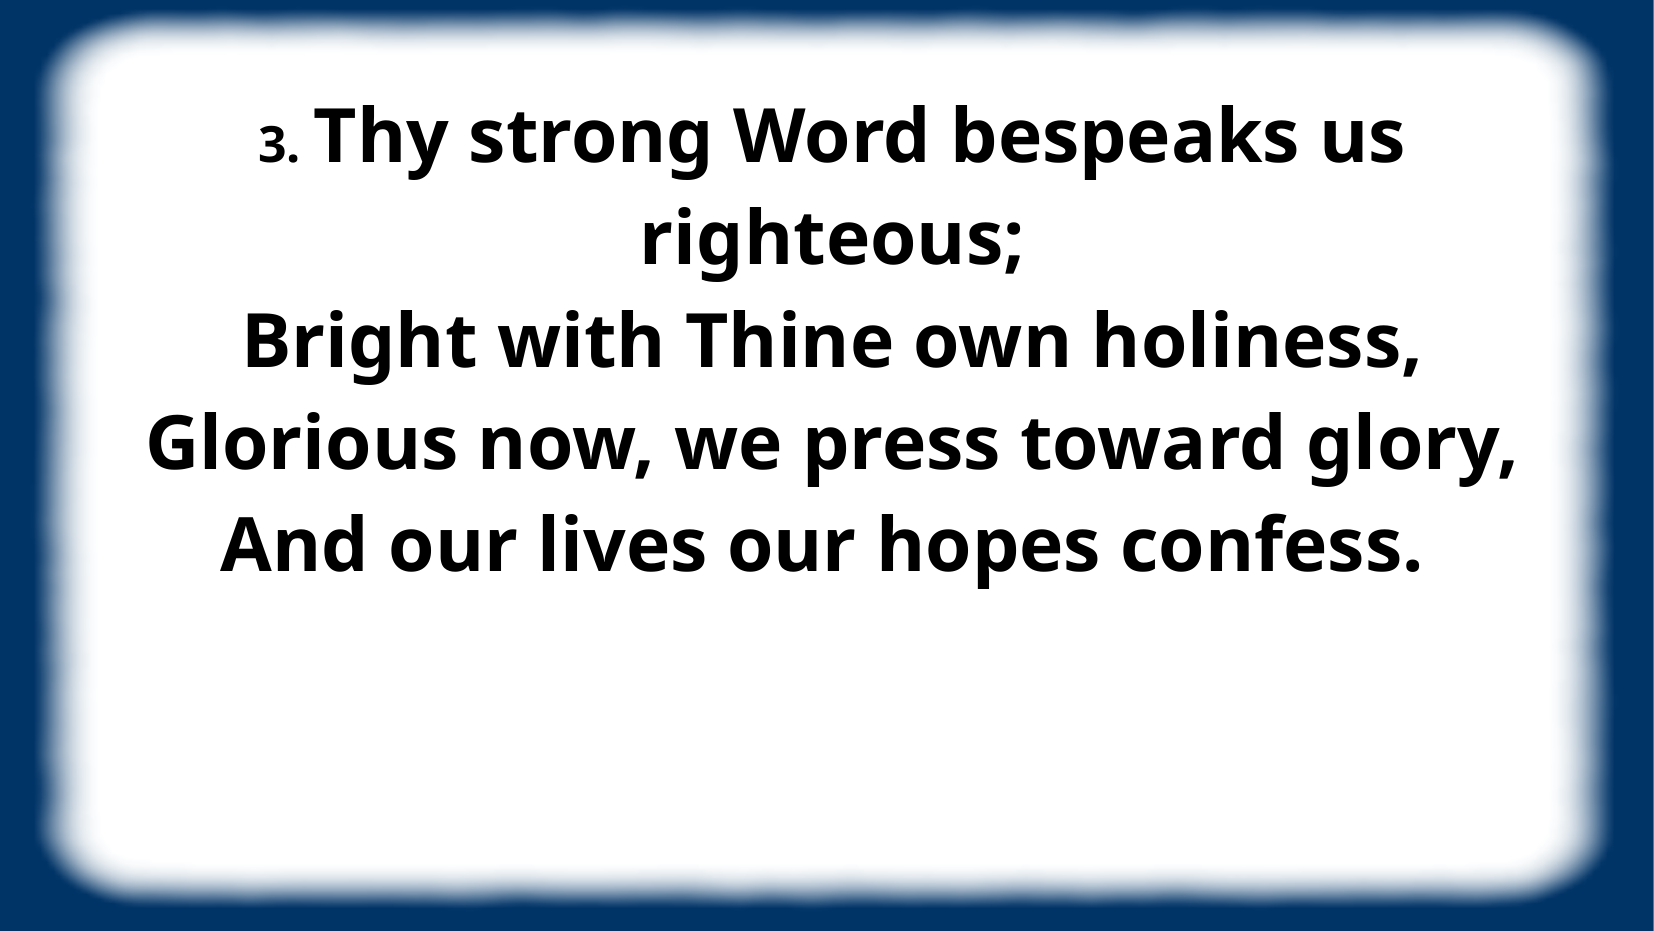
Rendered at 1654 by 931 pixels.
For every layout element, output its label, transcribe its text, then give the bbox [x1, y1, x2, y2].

picture [0, 0, 1654, 931]
text_box 3. Thy strong Word bespeaks us righteous; Bright with Thine own holiness, Glorious now, we press toward glory, And our lives our hopes confess. [75, 75, 1591, 496]
